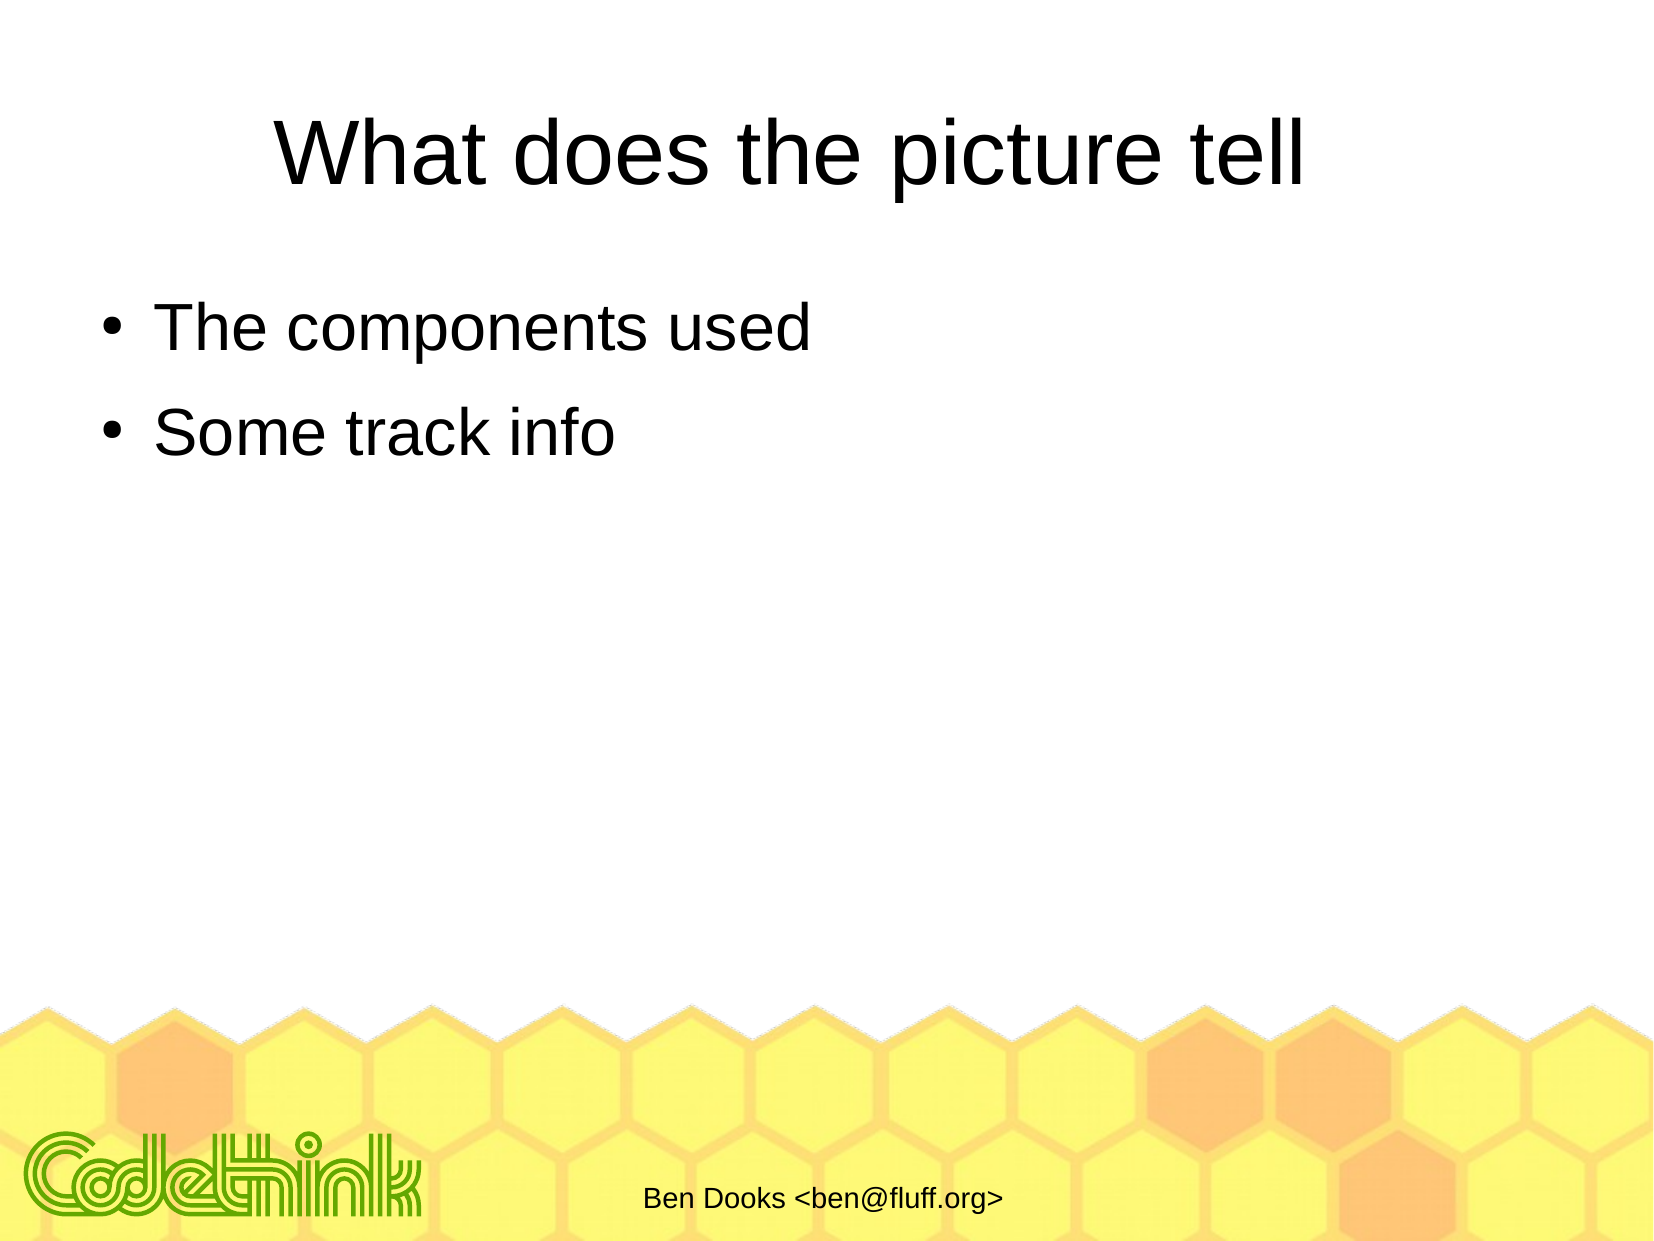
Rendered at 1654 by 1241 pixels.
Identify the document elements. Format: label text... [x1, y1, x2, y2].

title What does the picture tell [82, 49, 1571, 257]
list The components used Some track info [82, 290, 1571, 1010]
picture [0, 1001, 1654, 1241]
